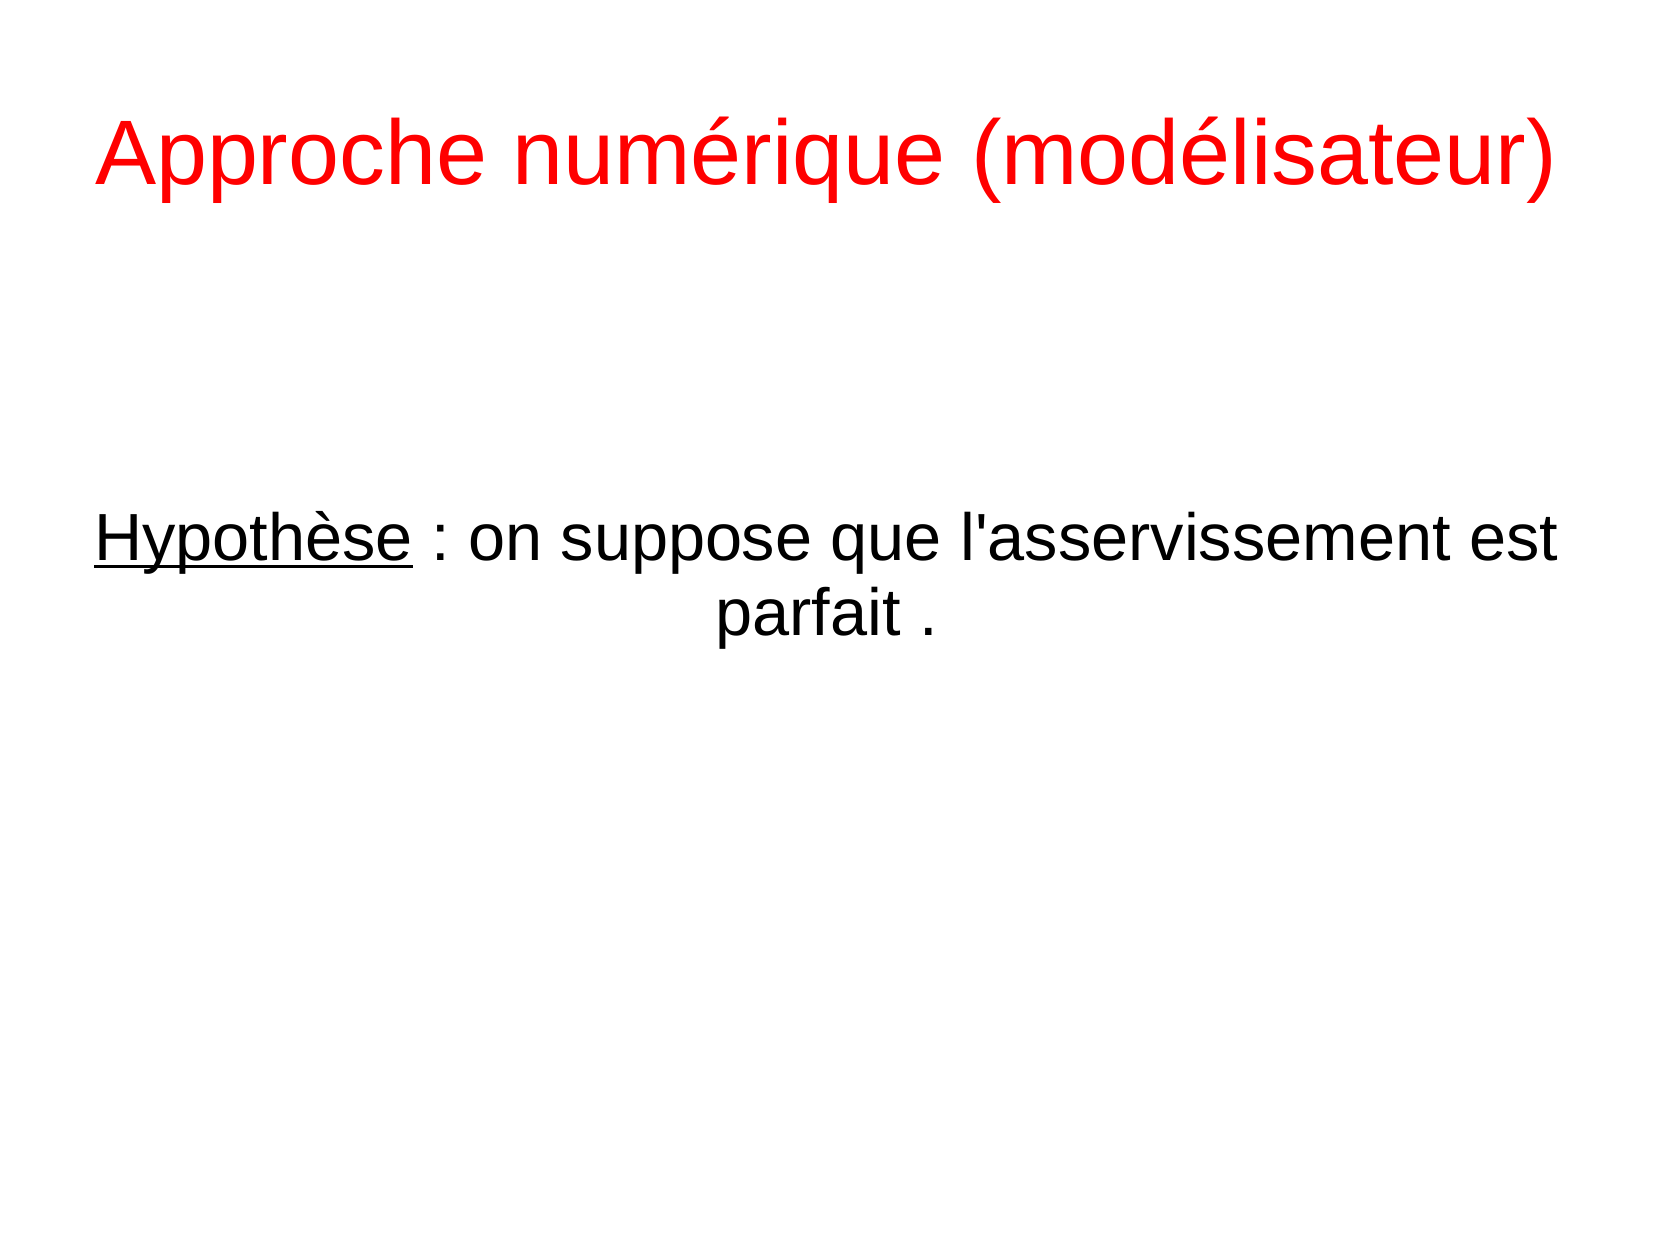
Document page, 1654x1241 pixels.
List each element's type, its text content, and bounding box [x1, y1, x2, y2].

title Approche numérique (modélisateur) [82, 49, 1571, 257]
subtitle Hypothèse : on suppose que l'asservissement est parfait . [82, 290, 1571, 1010]
